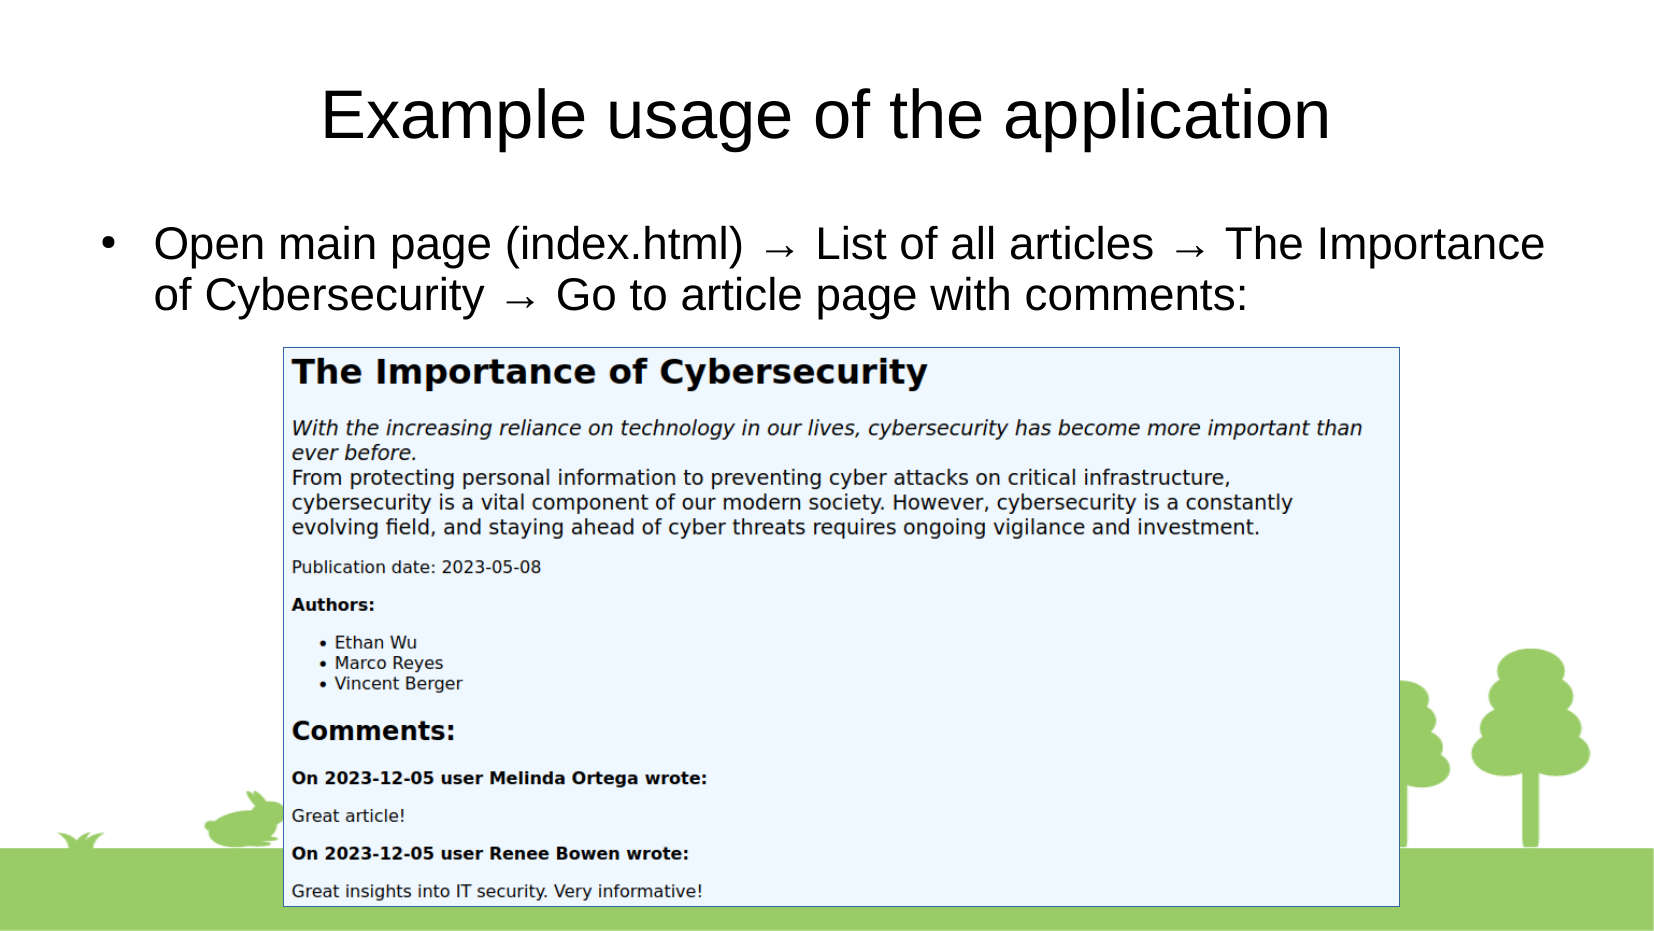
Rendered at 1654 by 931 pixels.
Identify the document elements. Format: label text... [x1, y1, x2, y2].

list Open main page (index.html) → List of all articles → The Importance of Cybersecurity → Go to article page with comments: [82, 217, 1571, 758]
picture [0, 0, 1654, 931]
title Example usage of the application [82, 37, 1571, 193]
